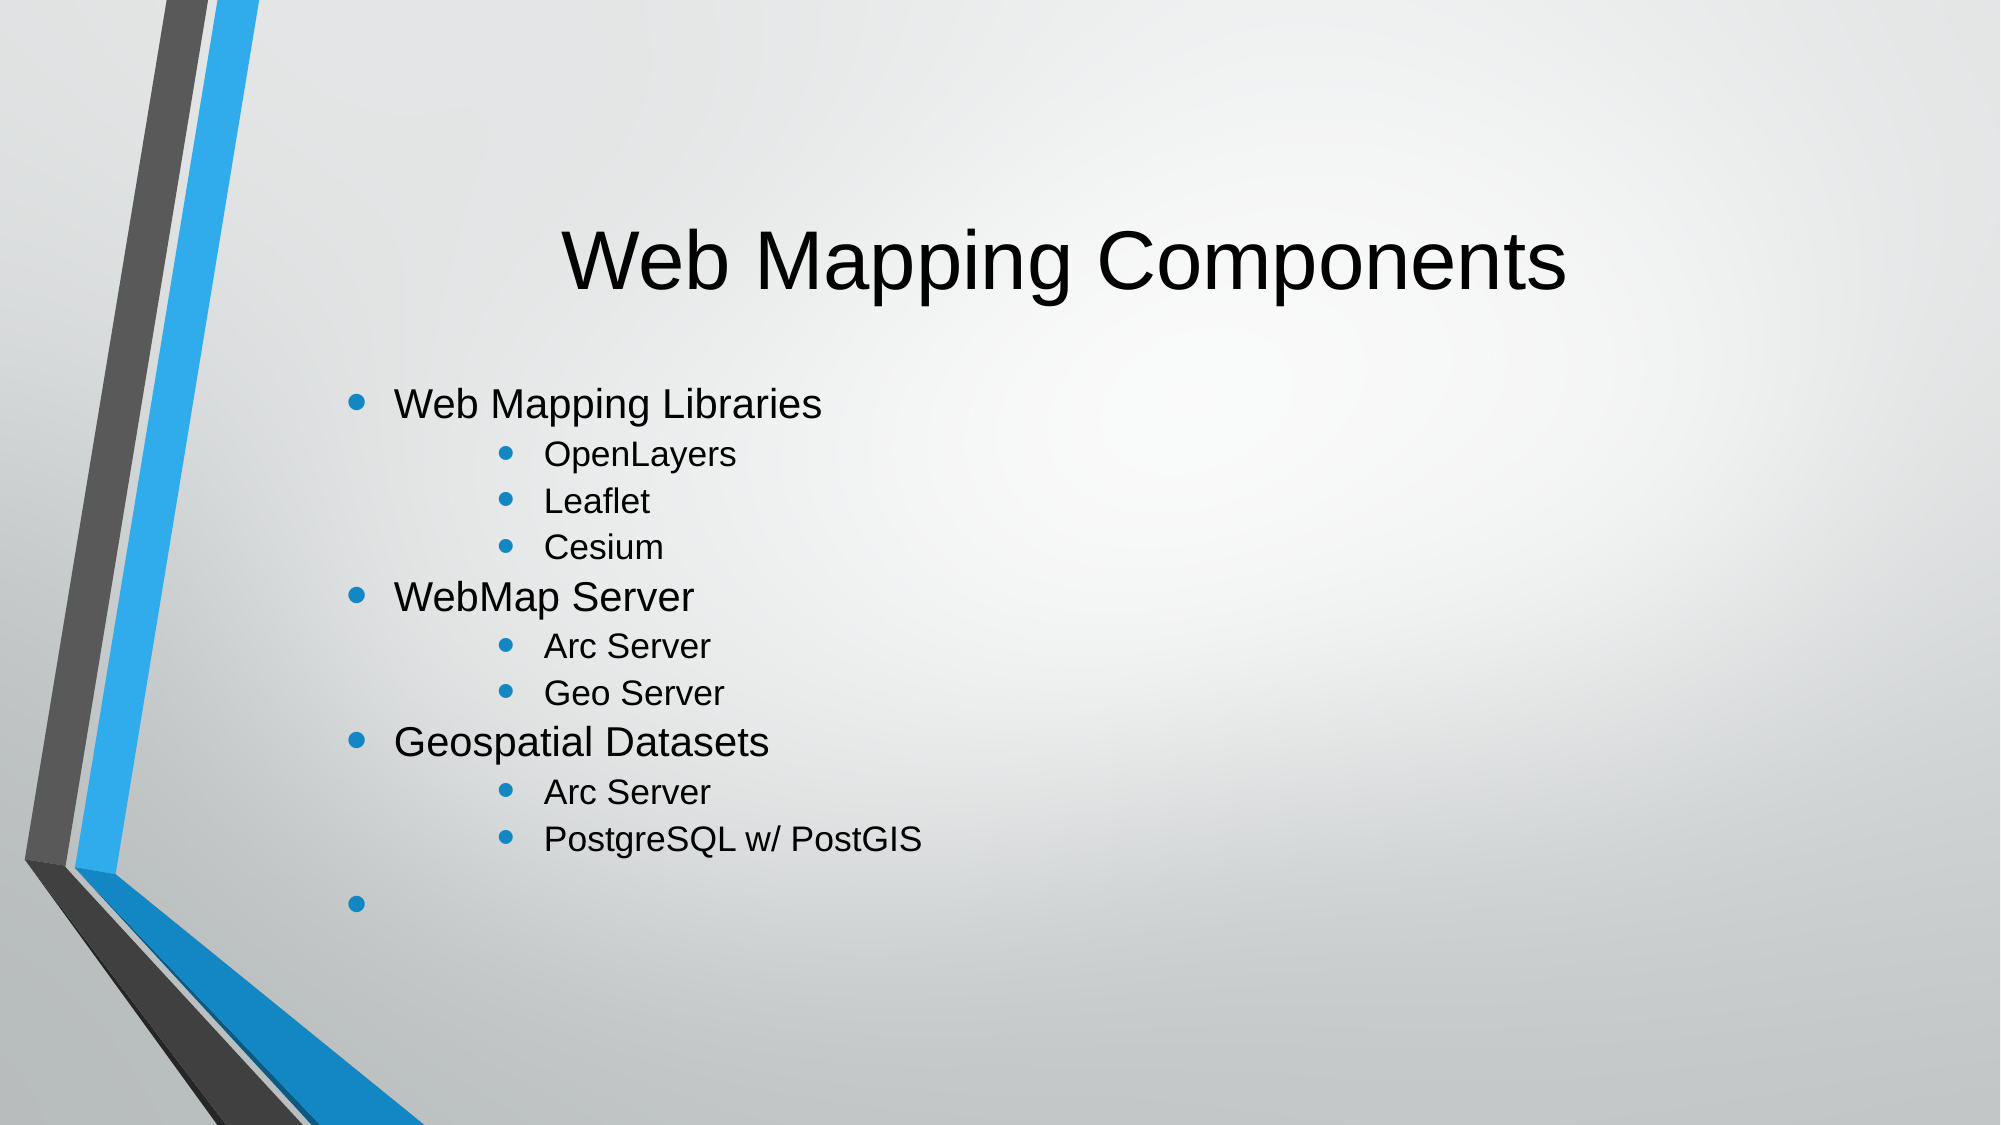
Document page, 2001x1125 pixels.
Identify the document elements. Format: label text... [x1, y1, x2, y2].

title Web Mapping Components [243, 112, 1887, 400]
list Web Mapping Libraries OpenLayers Leaflet Cesium WebMap Server Arc Server Geo Server Geospatial Datasets Arc Server PostgreSQL w/ PostGIS [331, 356, 1761, 969]
